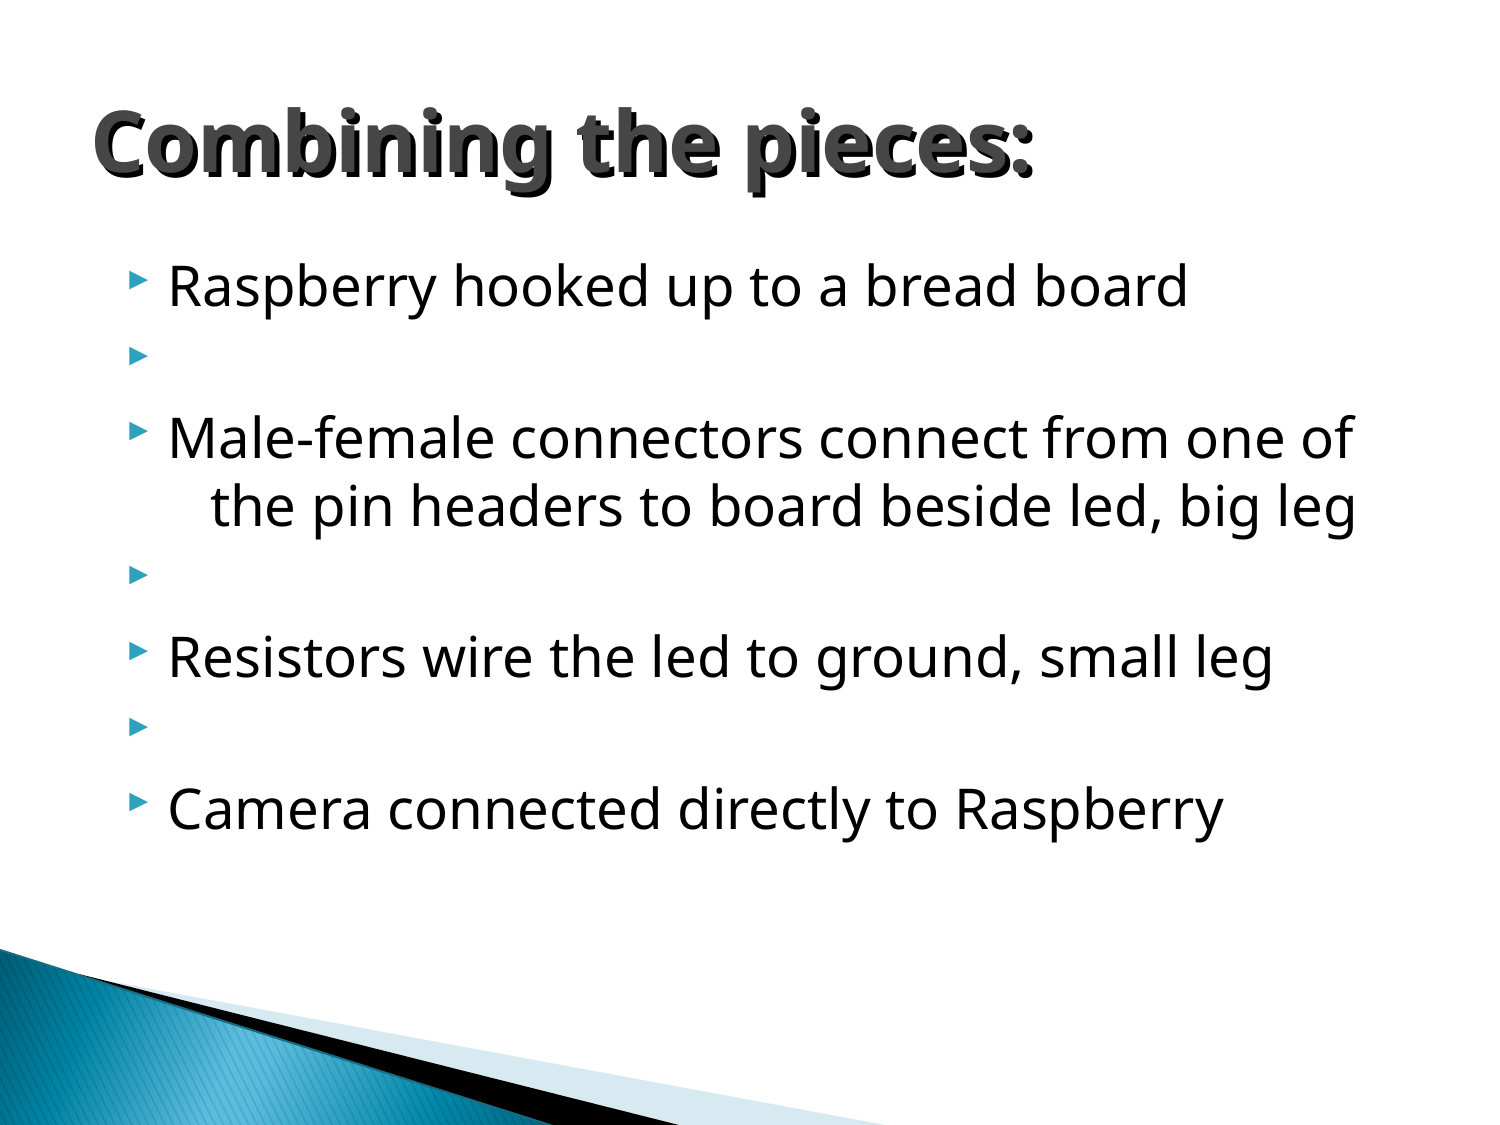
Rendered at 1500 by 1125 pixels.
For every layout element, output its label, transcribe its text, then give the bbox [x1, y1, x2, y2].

title Combining the pieces: [75, 45, 1426, 233]
list Raspberry hooked up to a bread board Male-female connectors connect from one of the pin headers to board beside led, big leg Resistors wire the led to ground, small leg Camera connected directly to Raspberry [75, 243, 1426, 986]
